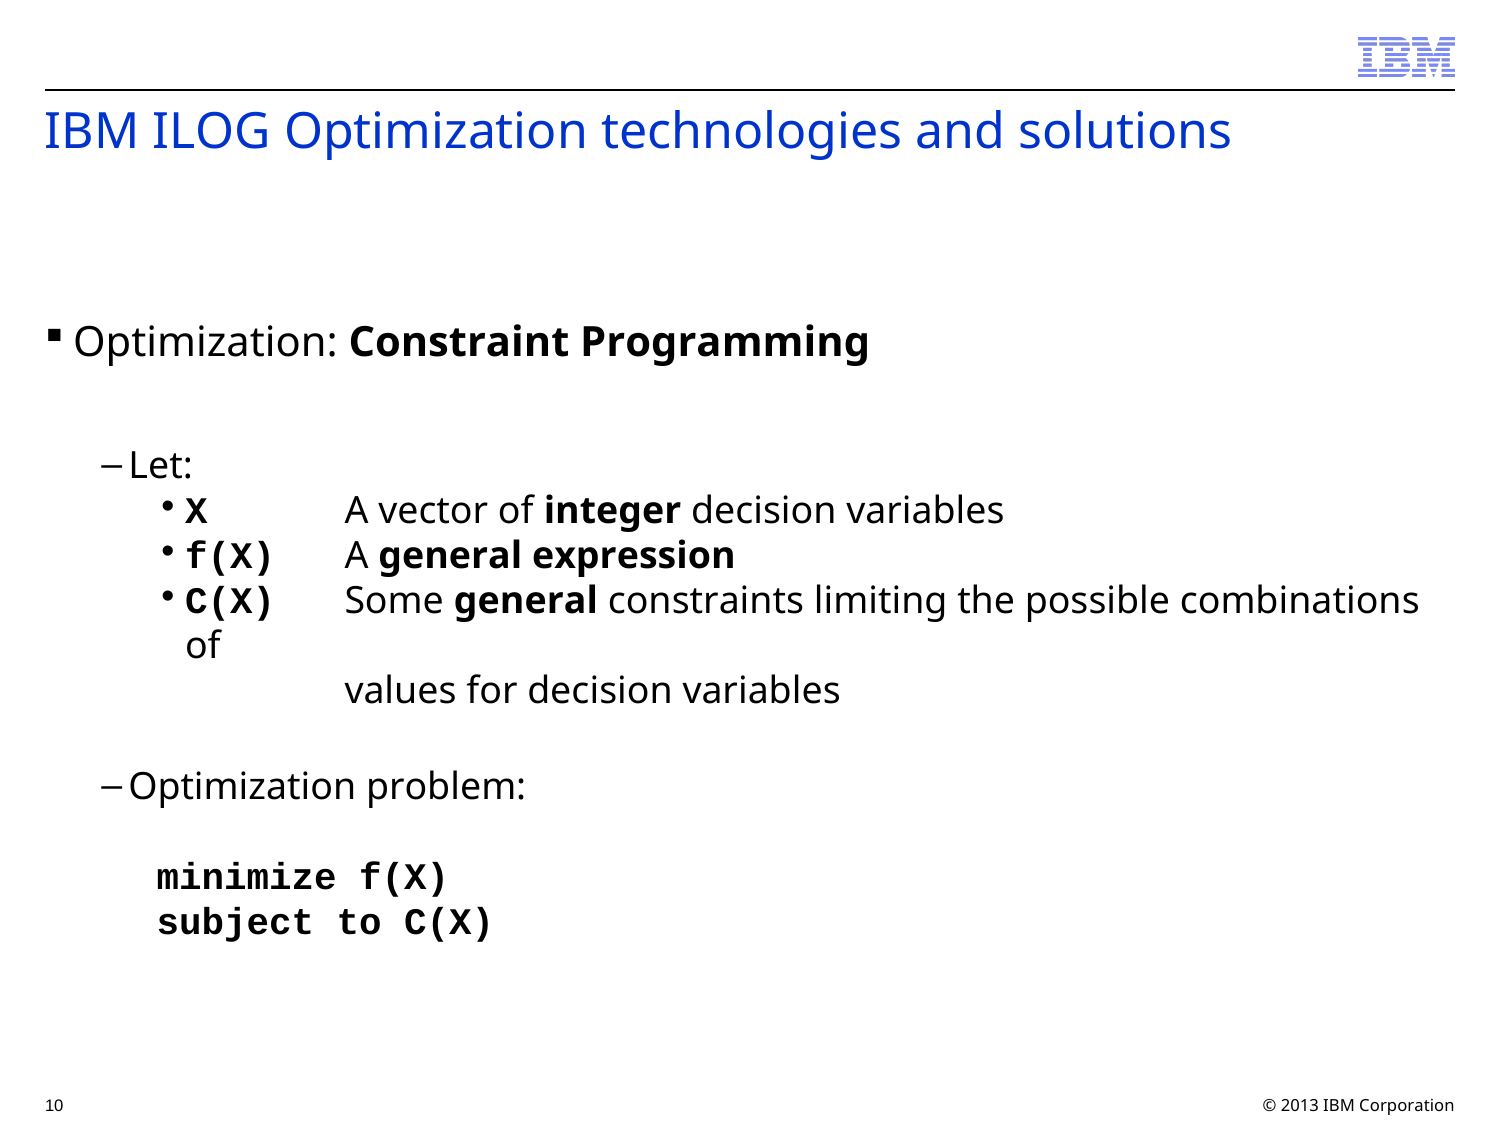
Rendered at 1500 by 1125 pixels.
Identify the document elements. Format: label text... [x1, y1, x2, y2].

picture [1358, 37, 1455, 77]
list Optimization: Constraint Programming Let: X A vector of integer decision variables f(X) A general expression C(X) Some general constraints limiting the possible combinations of values for decision variables Optimization problem: minimize f(X) subject to C(X) [29, 307, 1455, 1043]
title IBM ILOG Optimization technologies and solutions [29, 97, 1455, 203]
